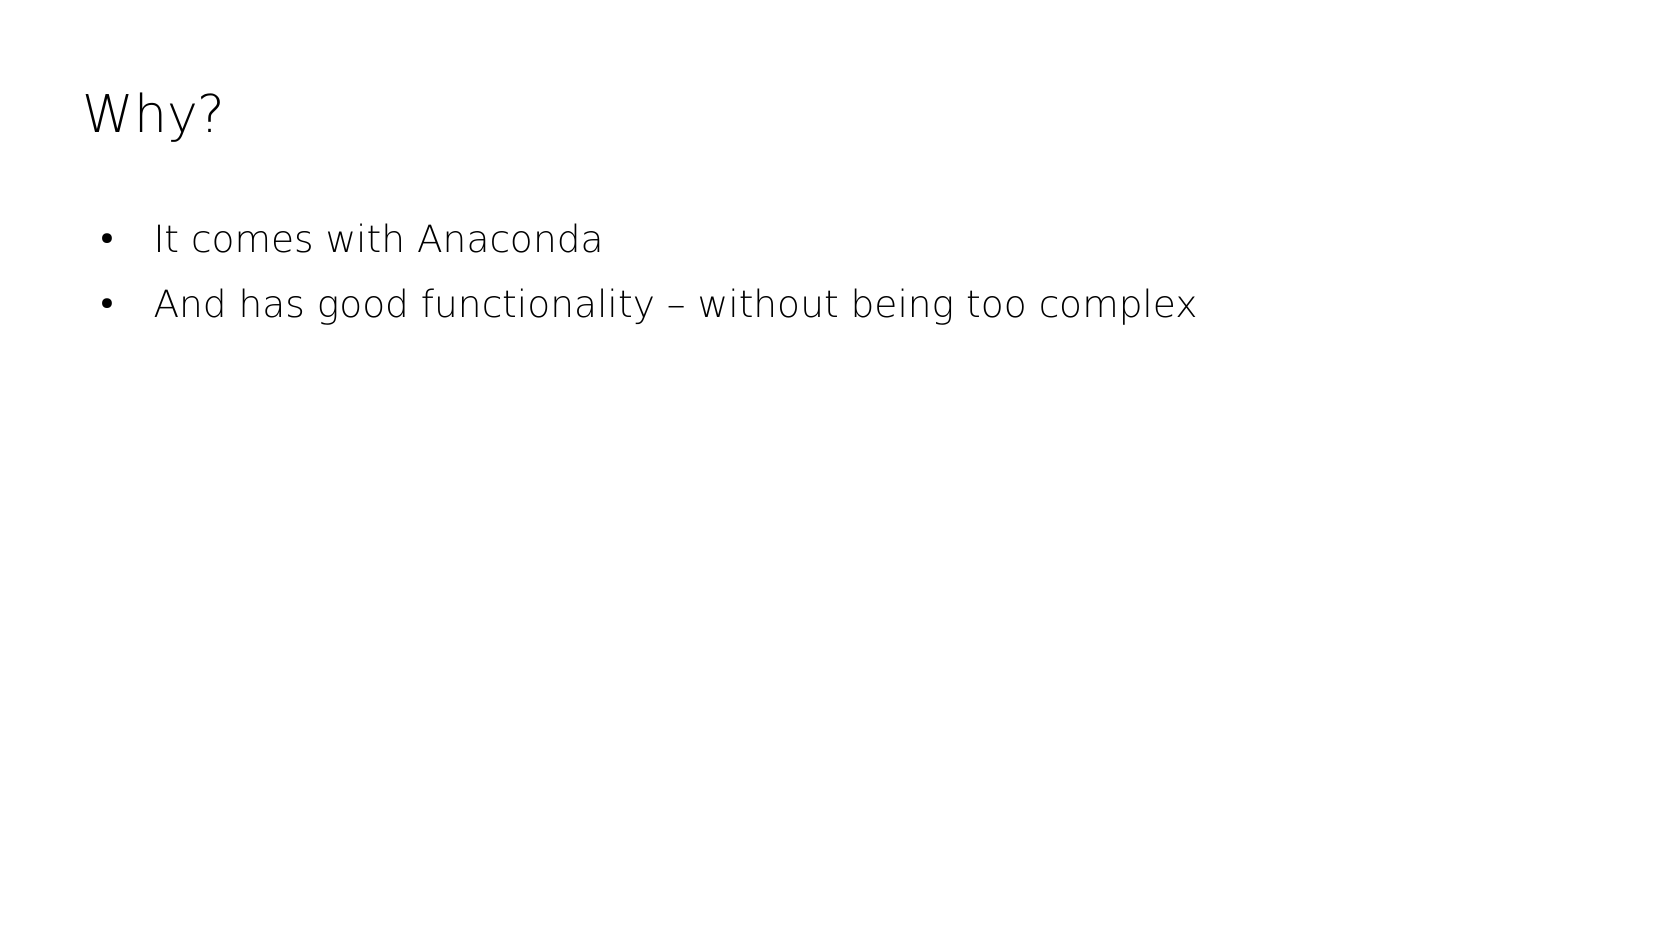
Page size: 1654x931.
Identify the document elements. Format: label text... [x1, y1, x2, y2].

list It comes with Anaconda And has good functionality – without being too complex [82, 217, 1571, 758]
title Why? [82, 37, 1571, 193]
